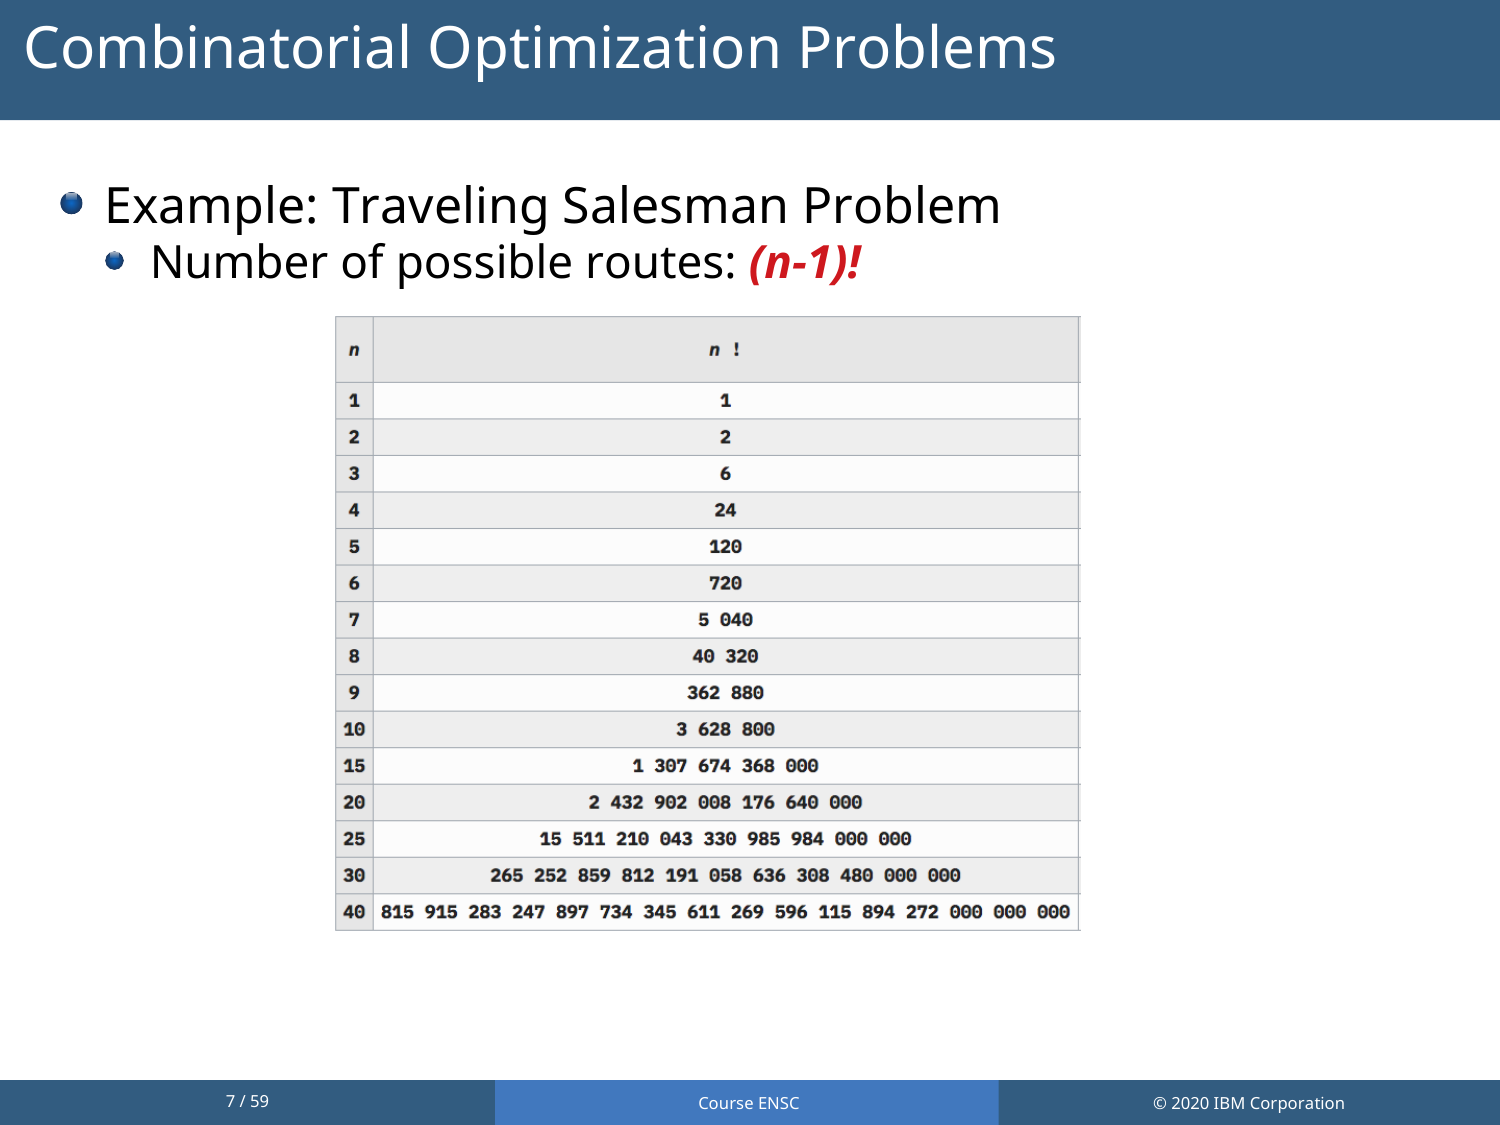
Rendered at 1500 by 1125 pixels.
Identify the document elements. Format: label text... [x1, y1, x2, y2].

list Example: Traveling Salesman Problem Number of possible routes: (n-1)! [45, 165, 1441, 1039]
picture [330, 313, 1081, 934]
title Combinatorial Optimization Problems [0, 0, 1500, 121]
